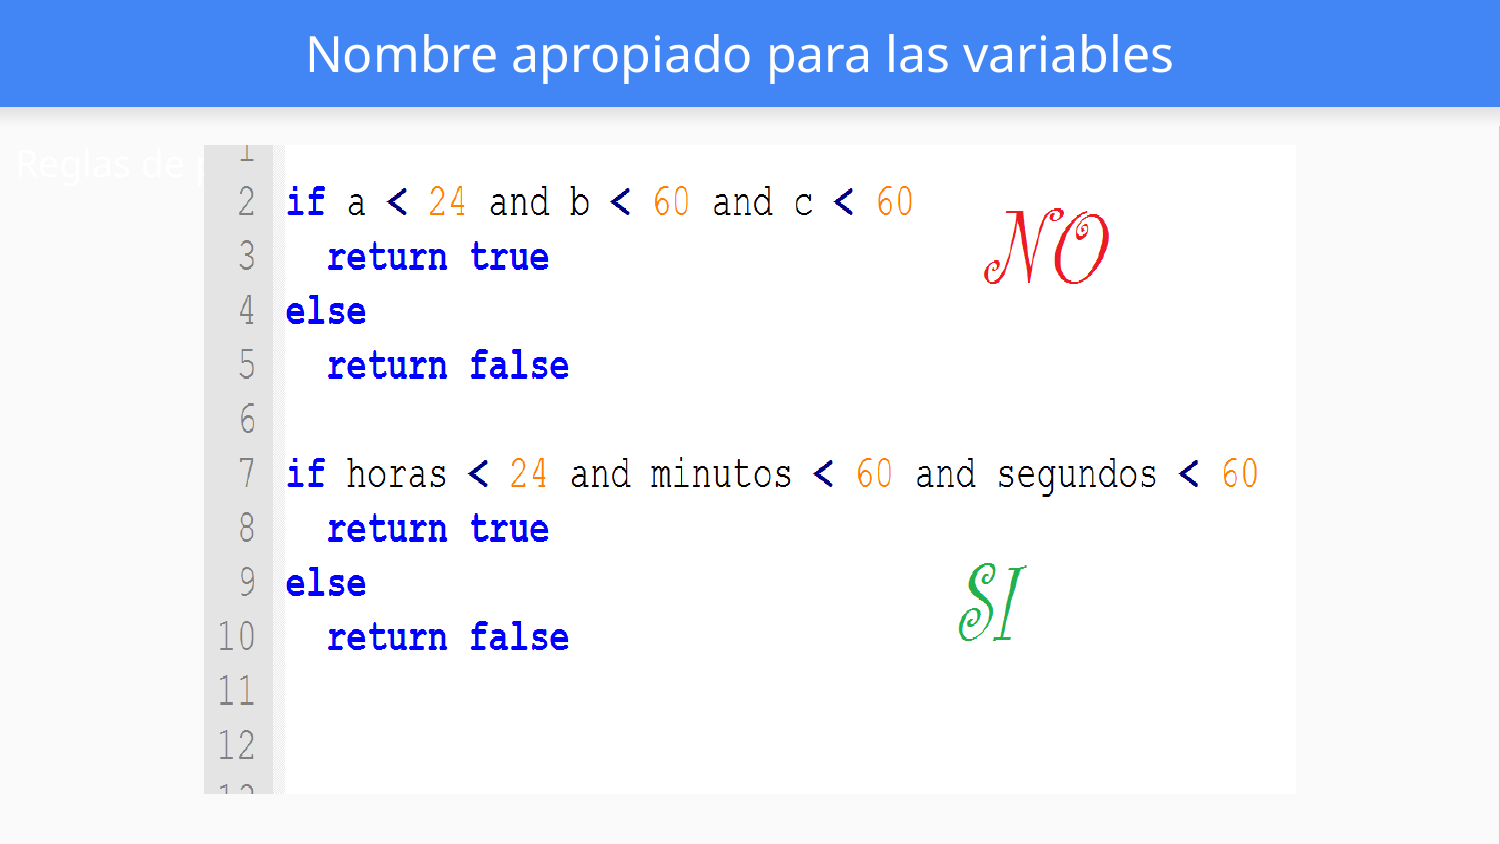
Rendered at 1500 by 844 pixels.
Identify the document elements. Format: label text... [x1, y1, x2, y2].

title Reglas de programación [0, 83, 542, 242]
title Nombre apropiado para las variables [16, 2, 1464, 102]
picture [204, 145, 1296, 794]
